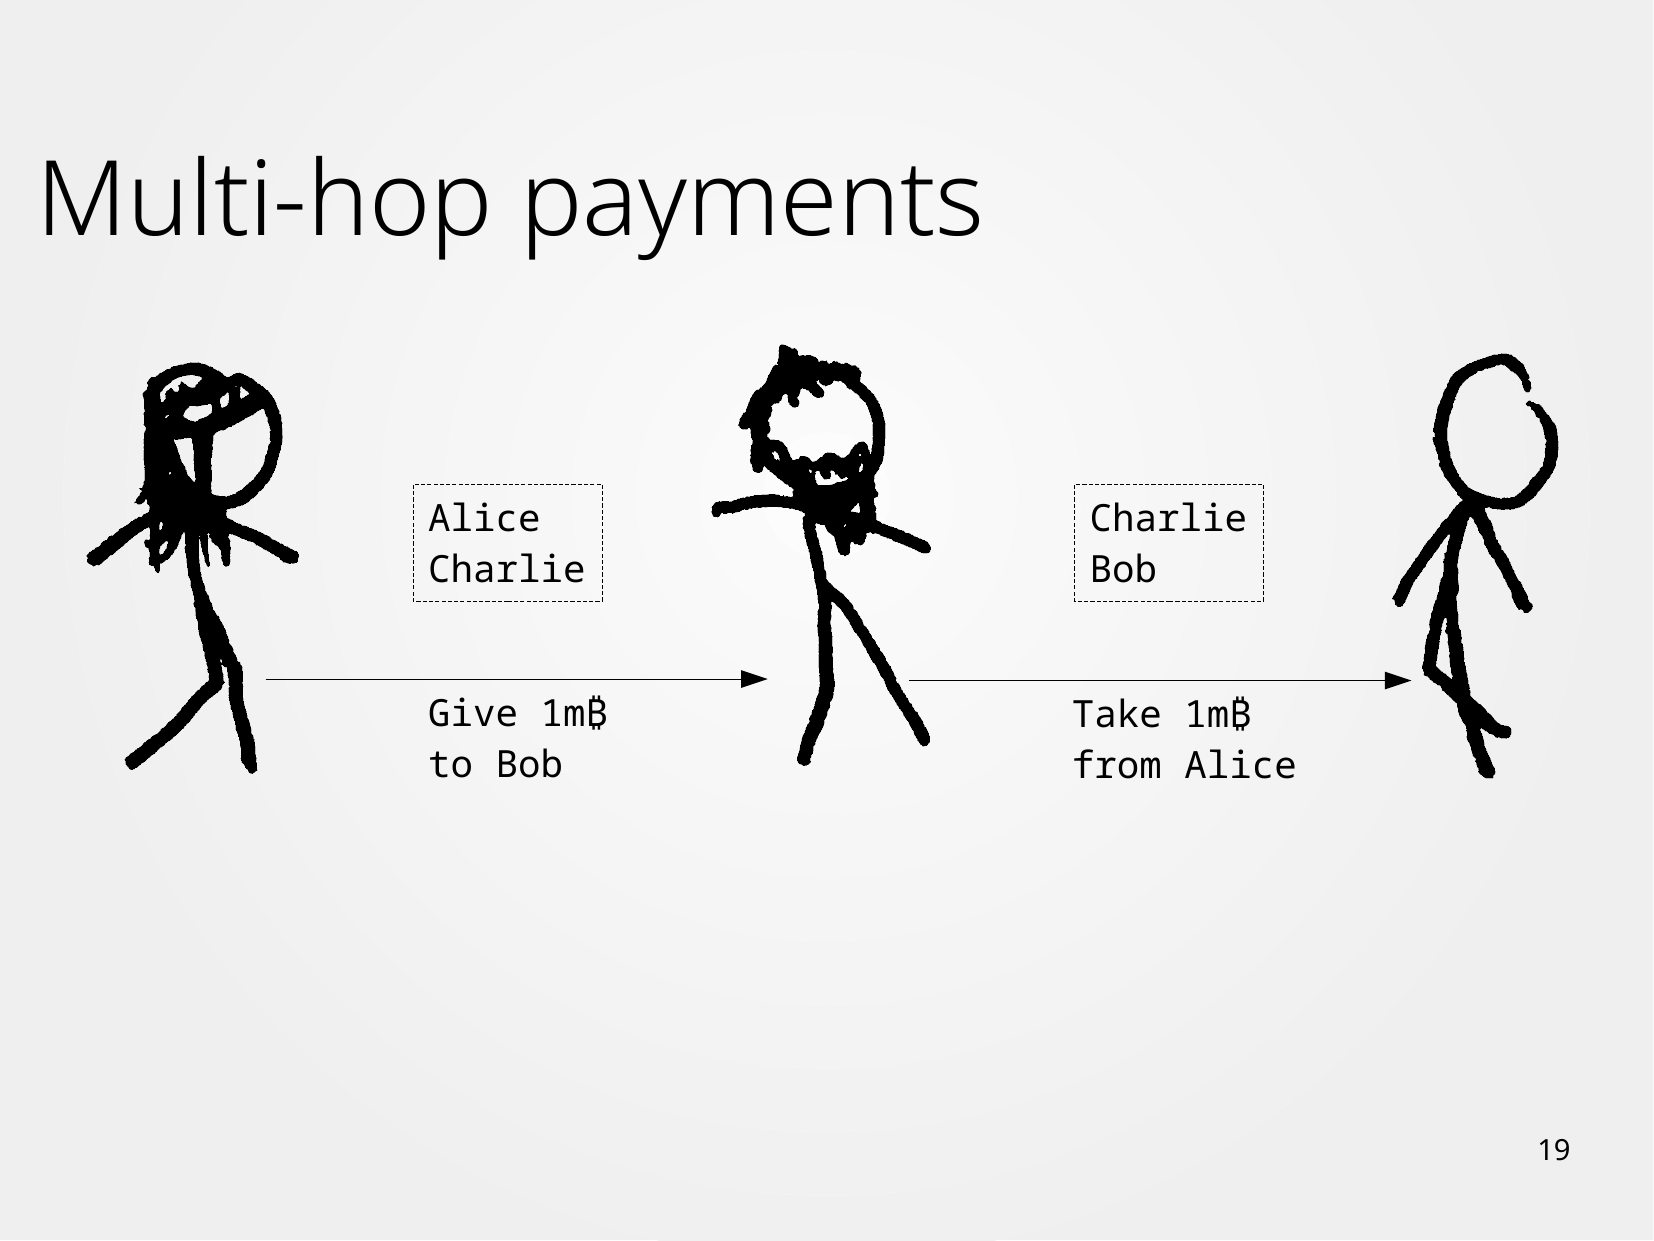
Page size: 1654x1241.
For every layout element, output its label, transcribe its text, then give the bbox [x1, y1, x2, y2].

picture [84, 360, 302, 774]
title Multi-hop payments [36, 59, 1123, 331]
text_box Alice Charlie [413, 484, 603, 591]
picture [1387, 348, 1563, 783]
text_box Take 1m₿ from Alice [1057, 681, 1329, 802]
text_box Give 1m₿ to Bob [413, 680, 650, 825]
text_box Charlie Bob [1074, 484, 1264, 591]
picture [708, 341, 934, 768]
